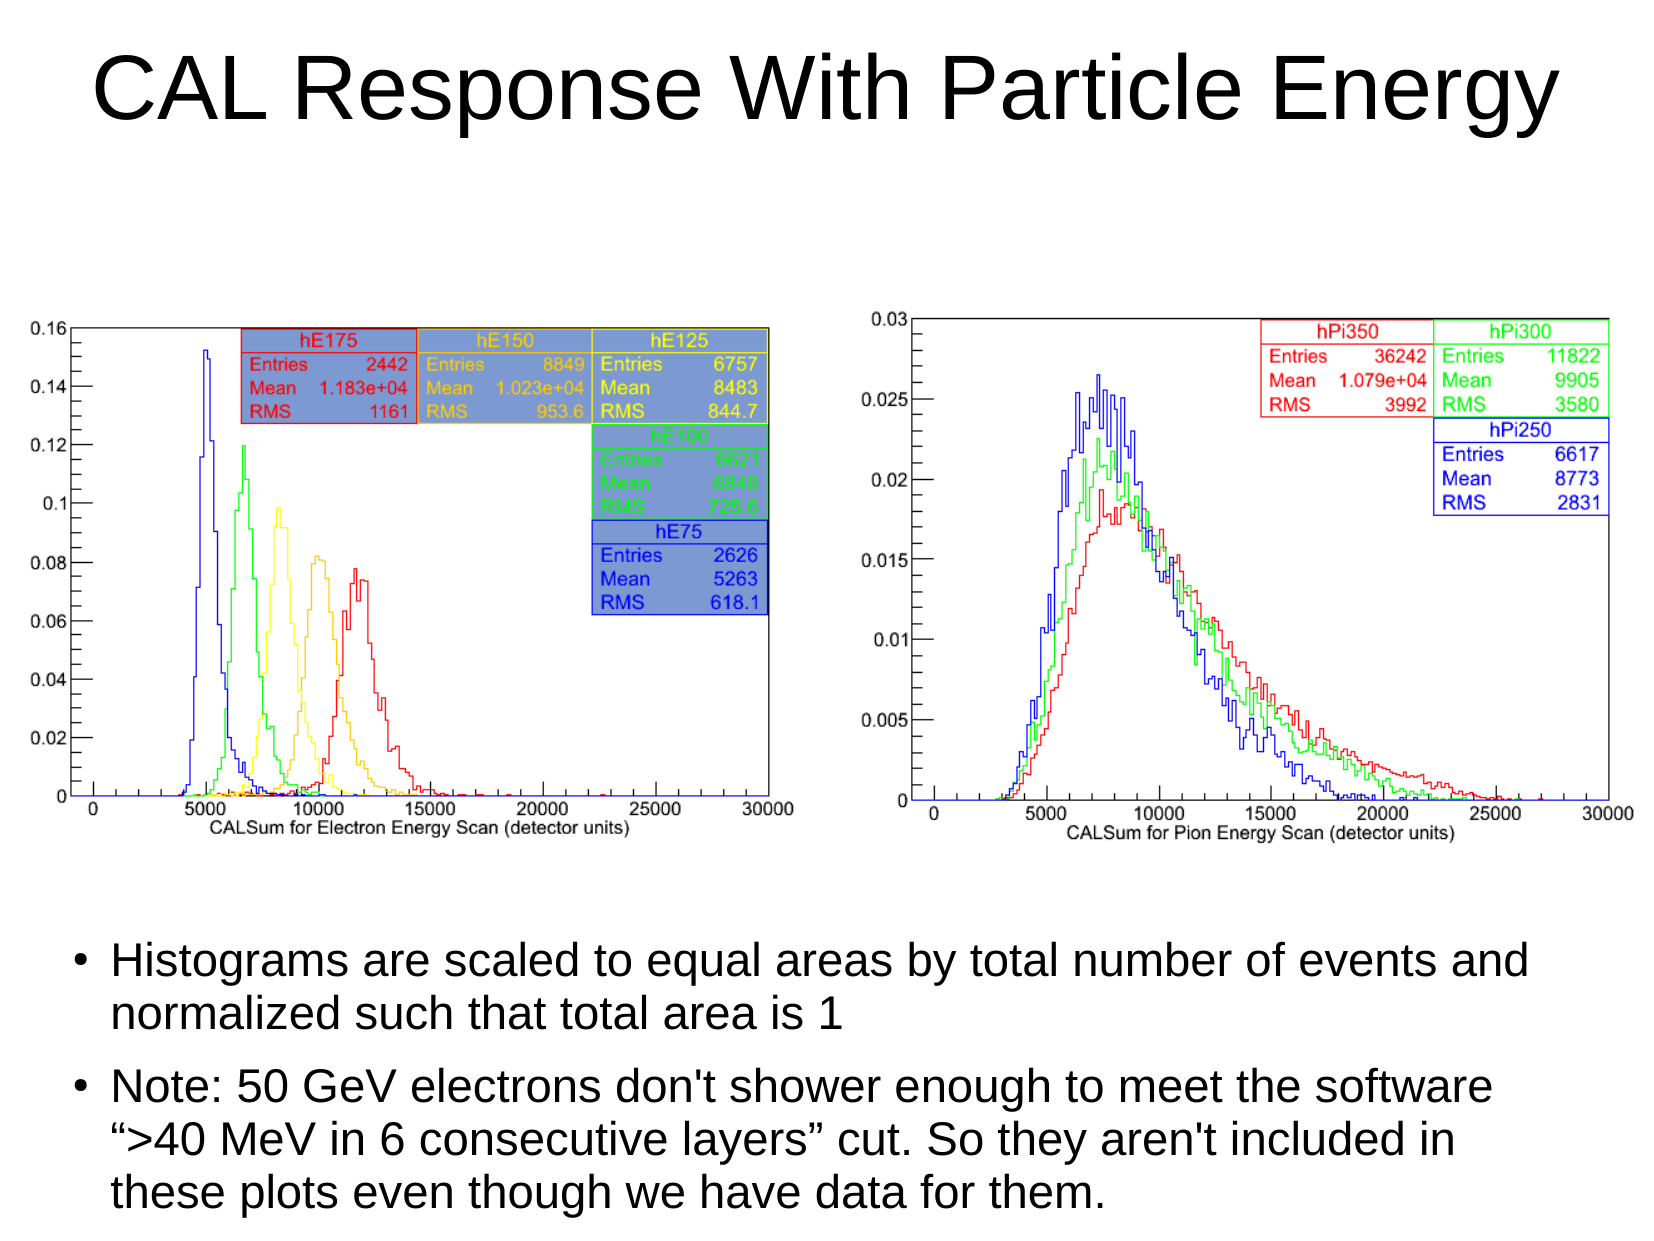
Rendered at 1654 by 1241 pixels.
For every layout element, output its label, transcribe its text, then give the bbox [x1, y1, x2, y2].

title CAL Response With Particle Energy [82, 0, 1571, 192]
picture [0, 258, 1654, 861]
list Histograms are scaled to equal areas by total number of events and normalized such that total area is 1 Note: 50 GeV electrons don't shower enough to meet the software “>40 MeV in 6 consecutive layers” cut. So they aren't included in these plots even though we have data for them. [60, 933, 1576, 1219]
